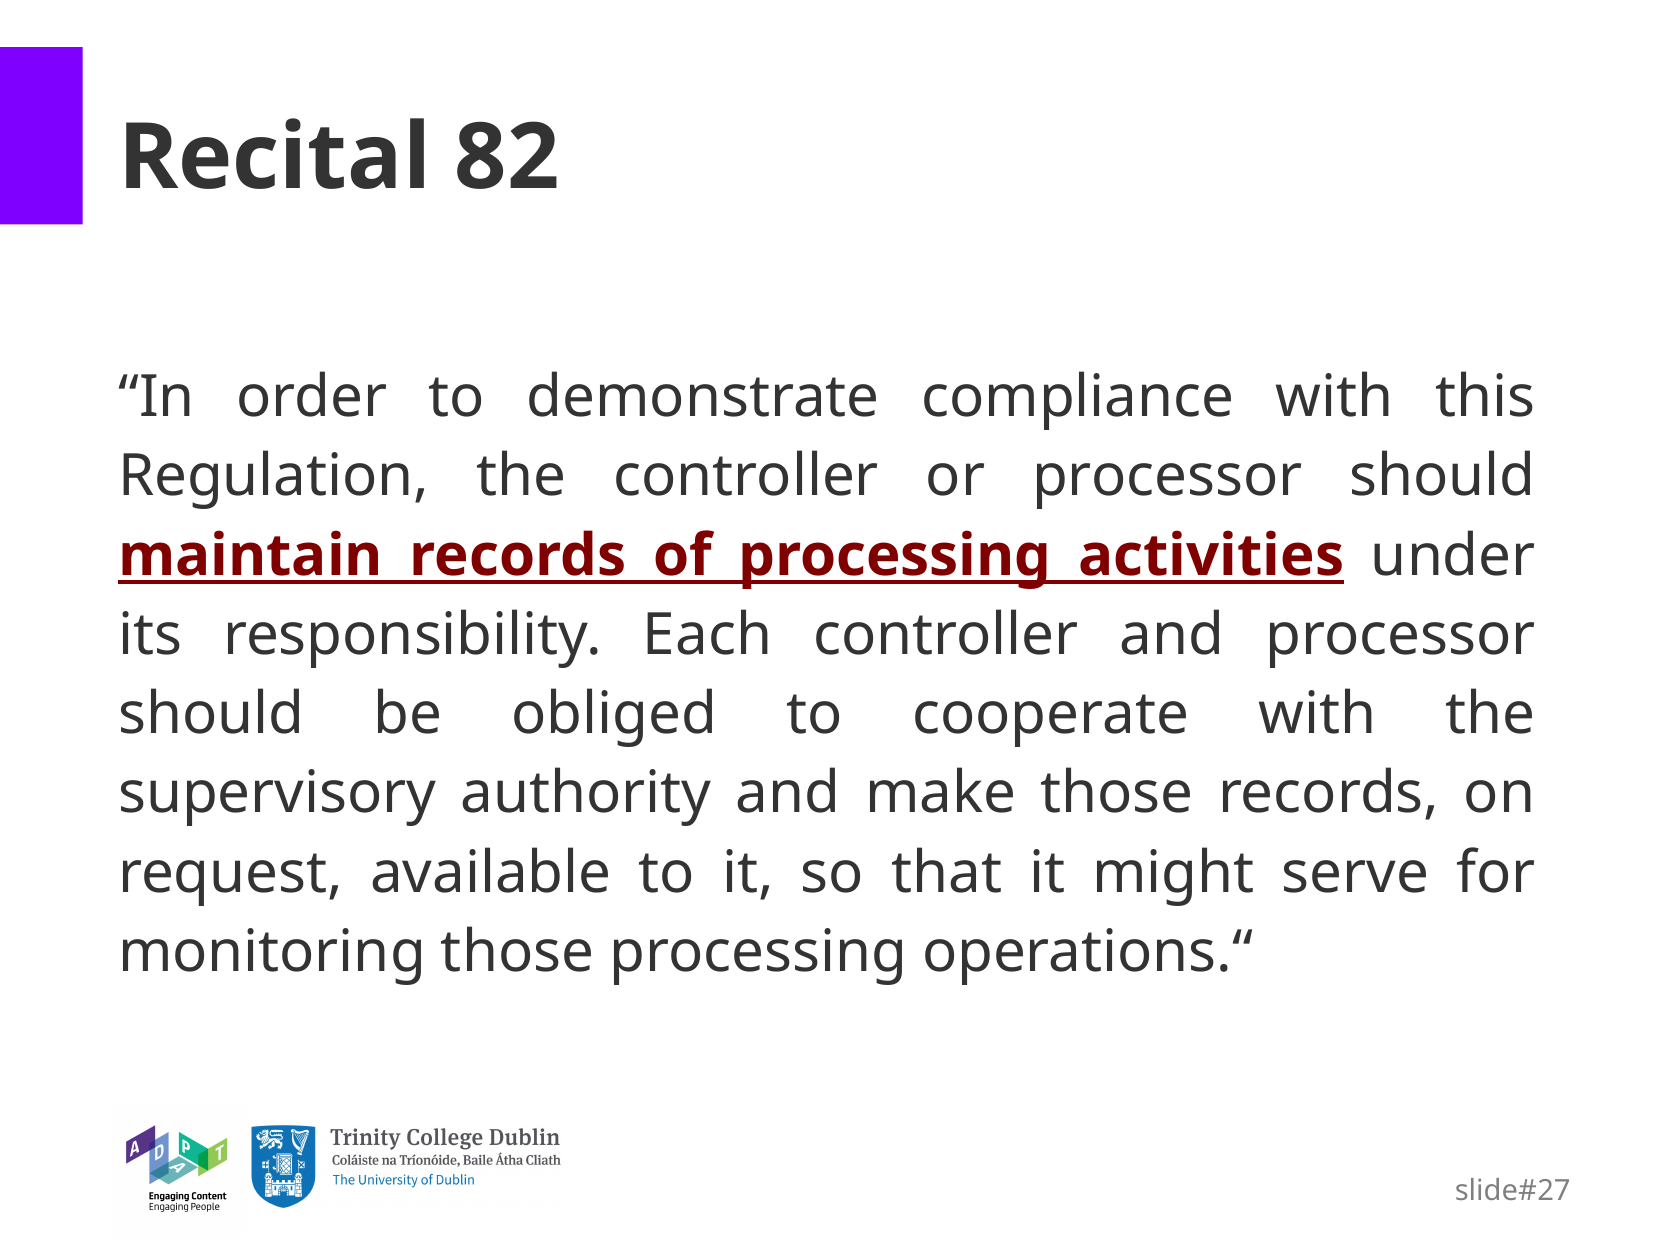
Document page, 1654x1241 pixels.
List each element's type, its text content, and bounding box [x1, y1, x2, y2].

picture [106, 1098, 247, 1239]
title Recital 82 [118, 49, 1571, 257]
picture [248, 1122, 564, 1211]
list “In order to demonstrate compliance with this Regulation, the controller or processor should maintain records of processing activities under its responsibility. Each controller and processor should be obliged to cooperate with the supervisory authority and make those records, on request, available to it, so that it might serve for monitoring those processing operations.“ [118, 354, 1536, 1074]
